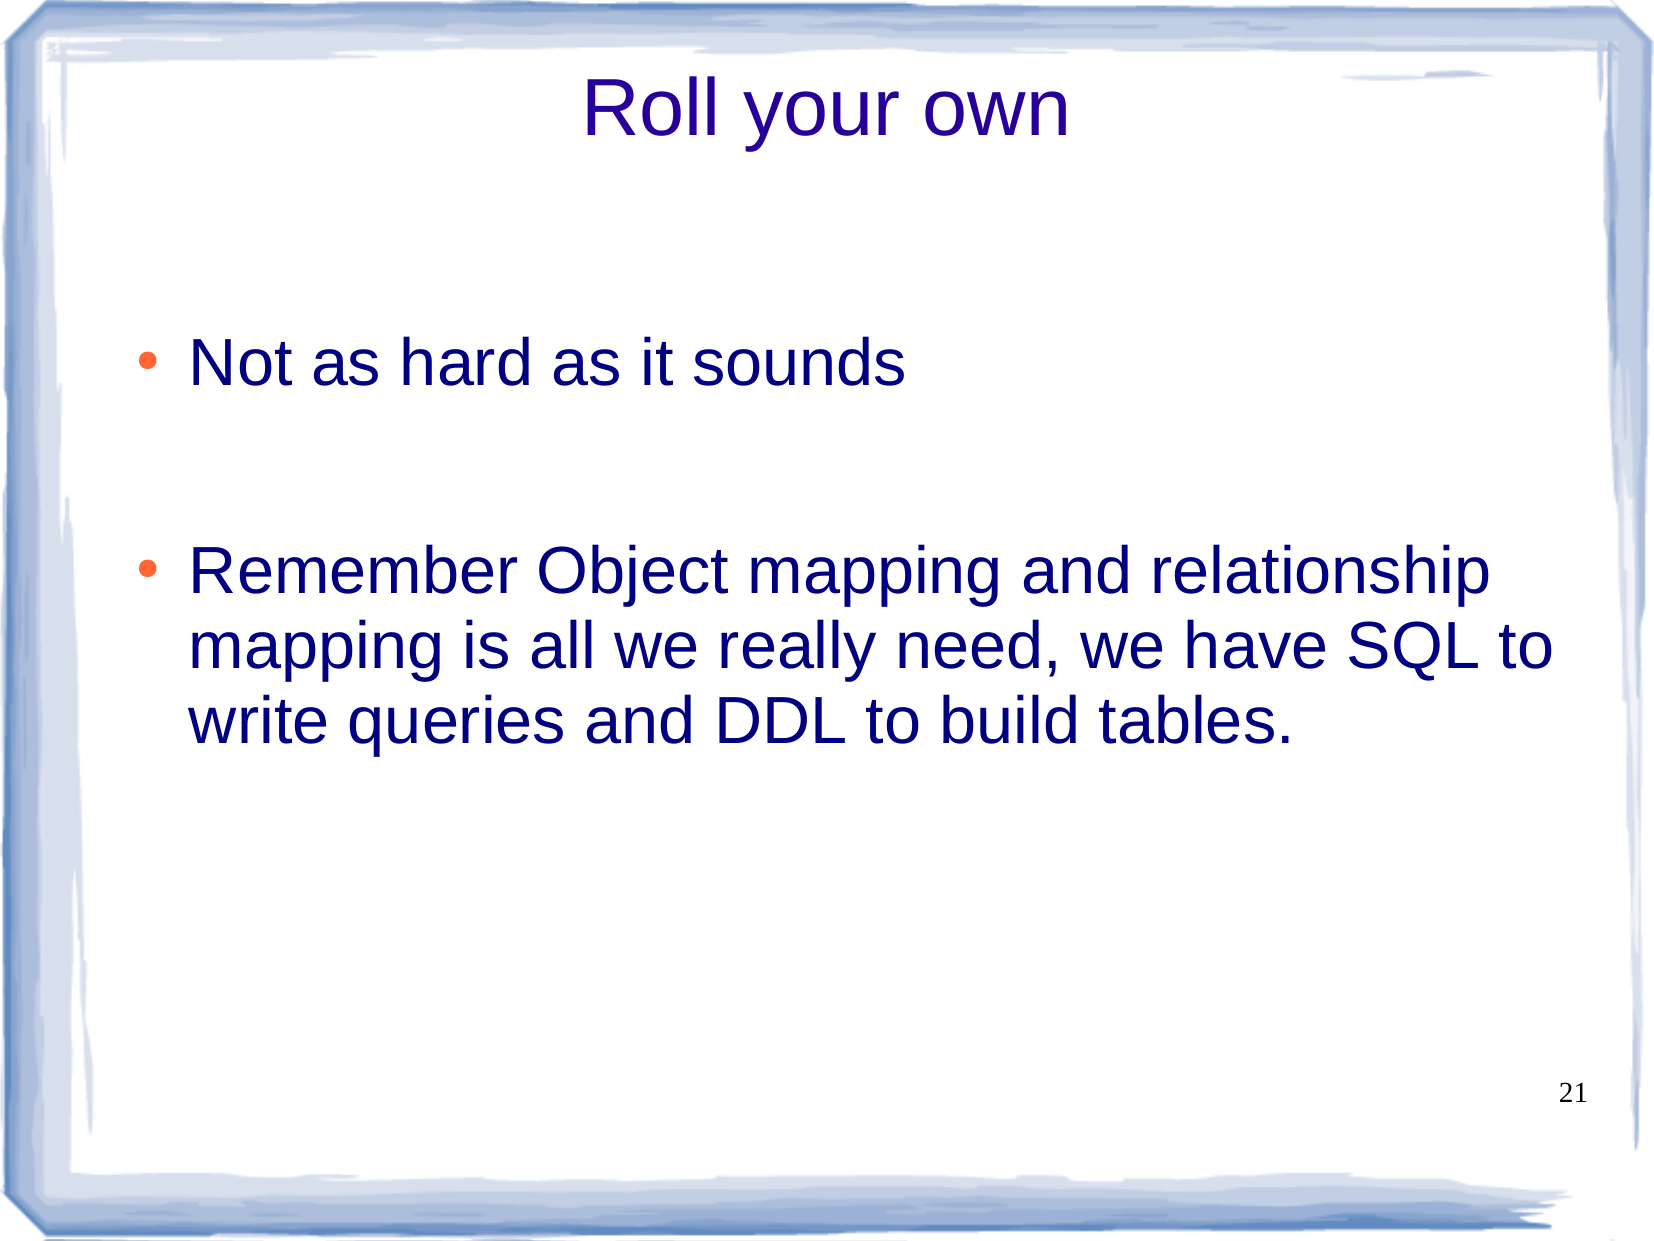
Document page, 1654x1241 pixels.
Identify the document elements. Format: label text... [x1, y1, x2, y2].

title Roll your own [82, 49, 1571, 257]
picture [0, 0, 1654, 1241]
list Not as hard as it sounds Remember Object mapping and relationship mapping is all we really need, we have SQL to write queries and DDL to build tables. [118, 324, 1571, 1045]
